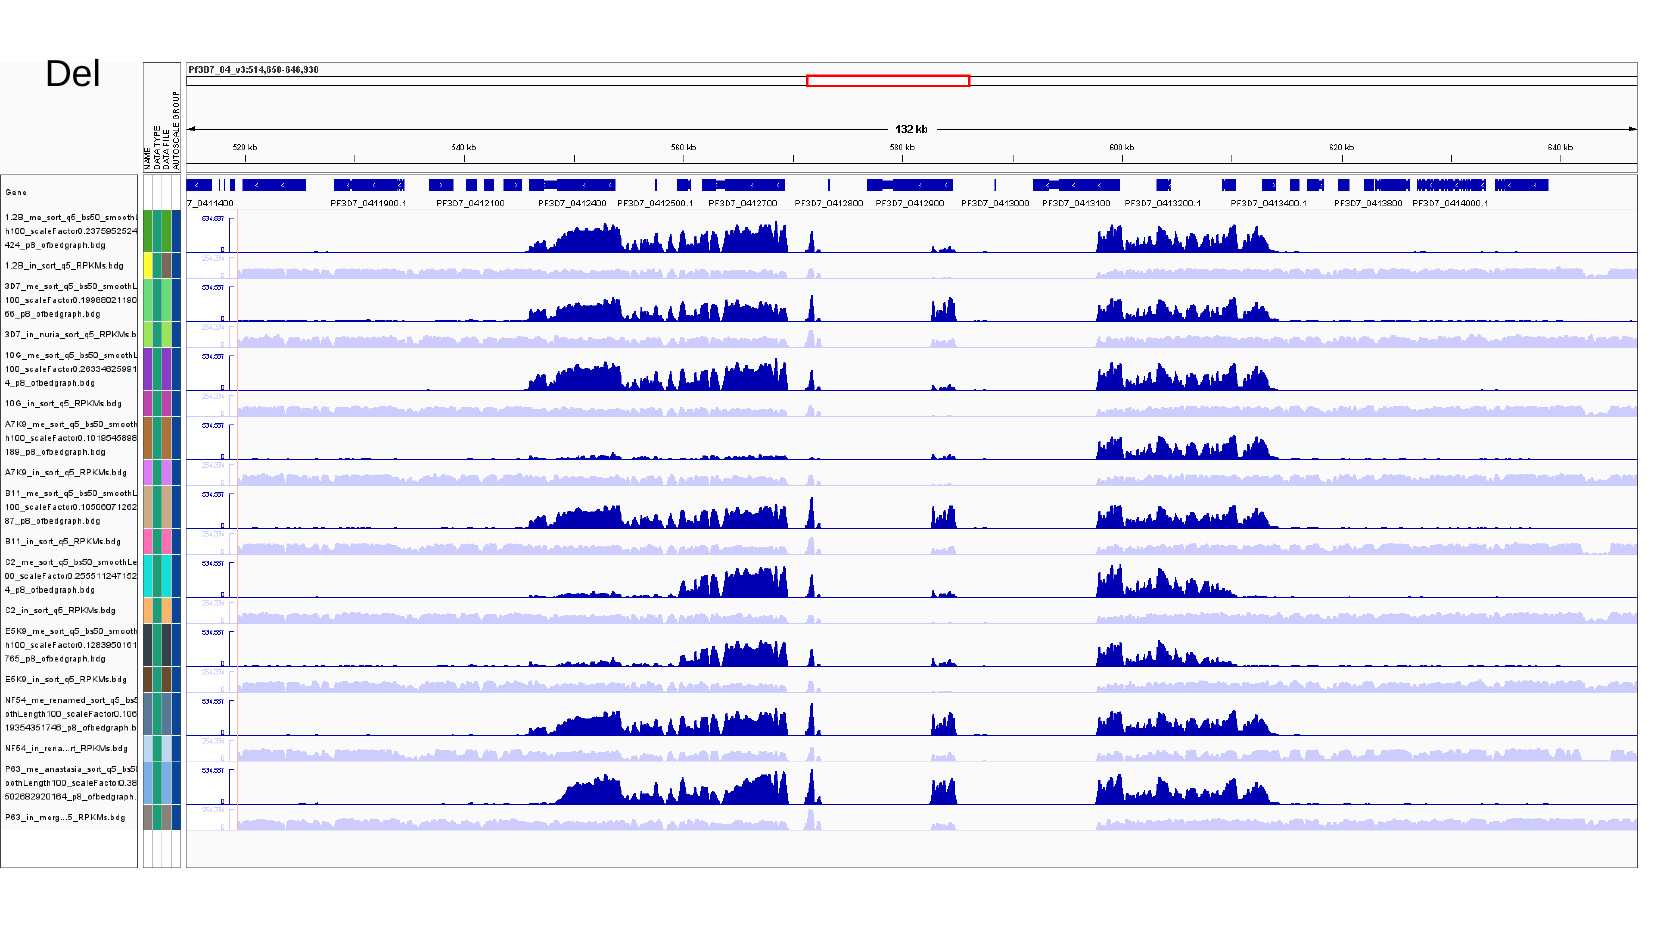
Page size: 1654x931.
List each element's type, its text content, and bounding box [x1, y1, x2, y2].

picture [0, 62, 1654, 868]
text_box Del [30, 45, 151, 144]
